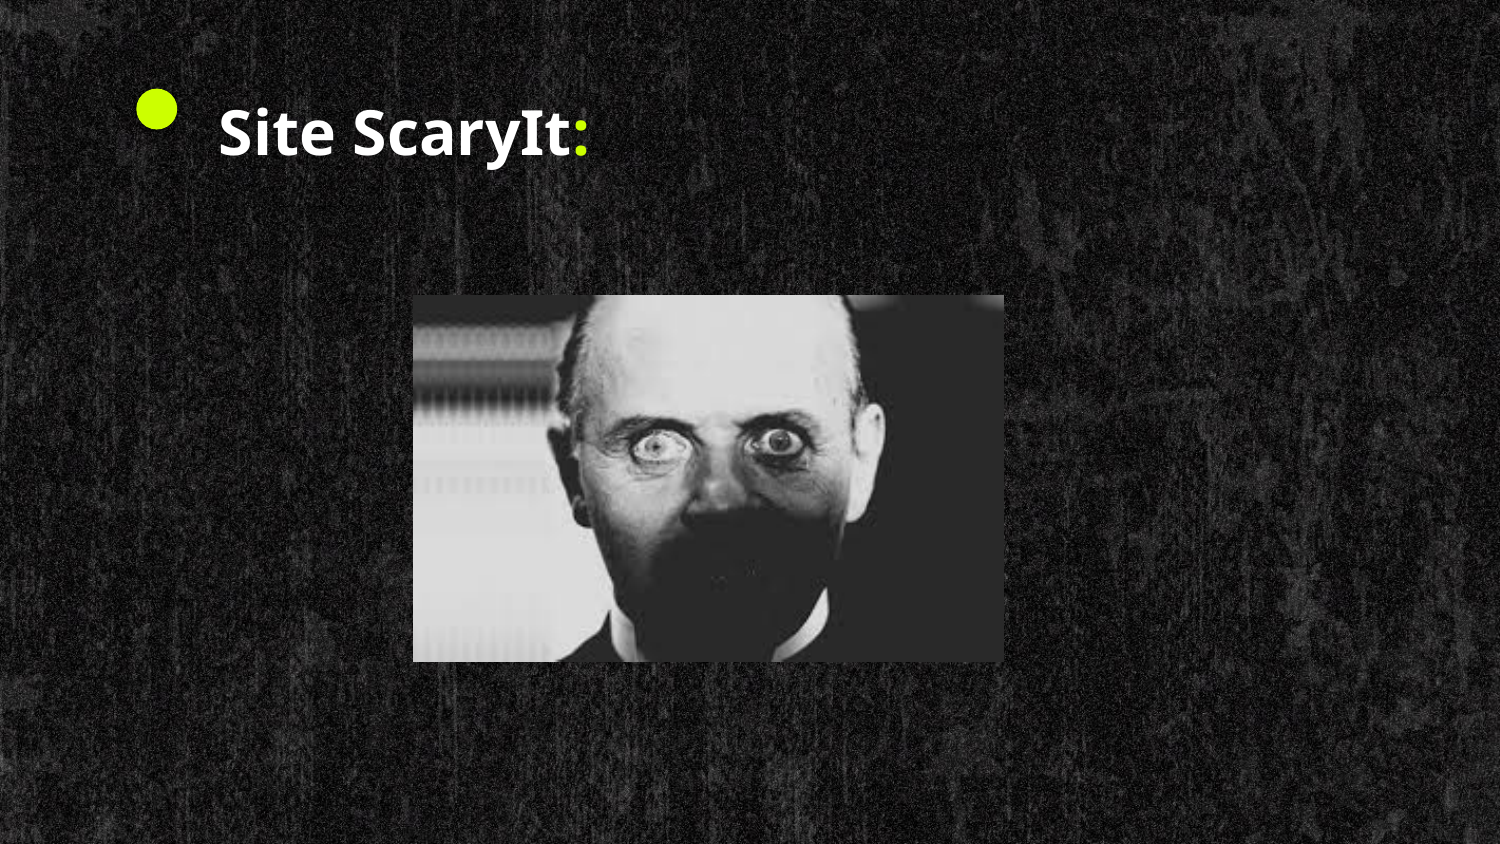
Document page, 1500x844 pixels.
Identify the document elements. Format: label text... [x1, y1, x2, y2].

picture [0, 0, 1500, 844]
title Site ScaryIt: [88, 77, 606, 172]
